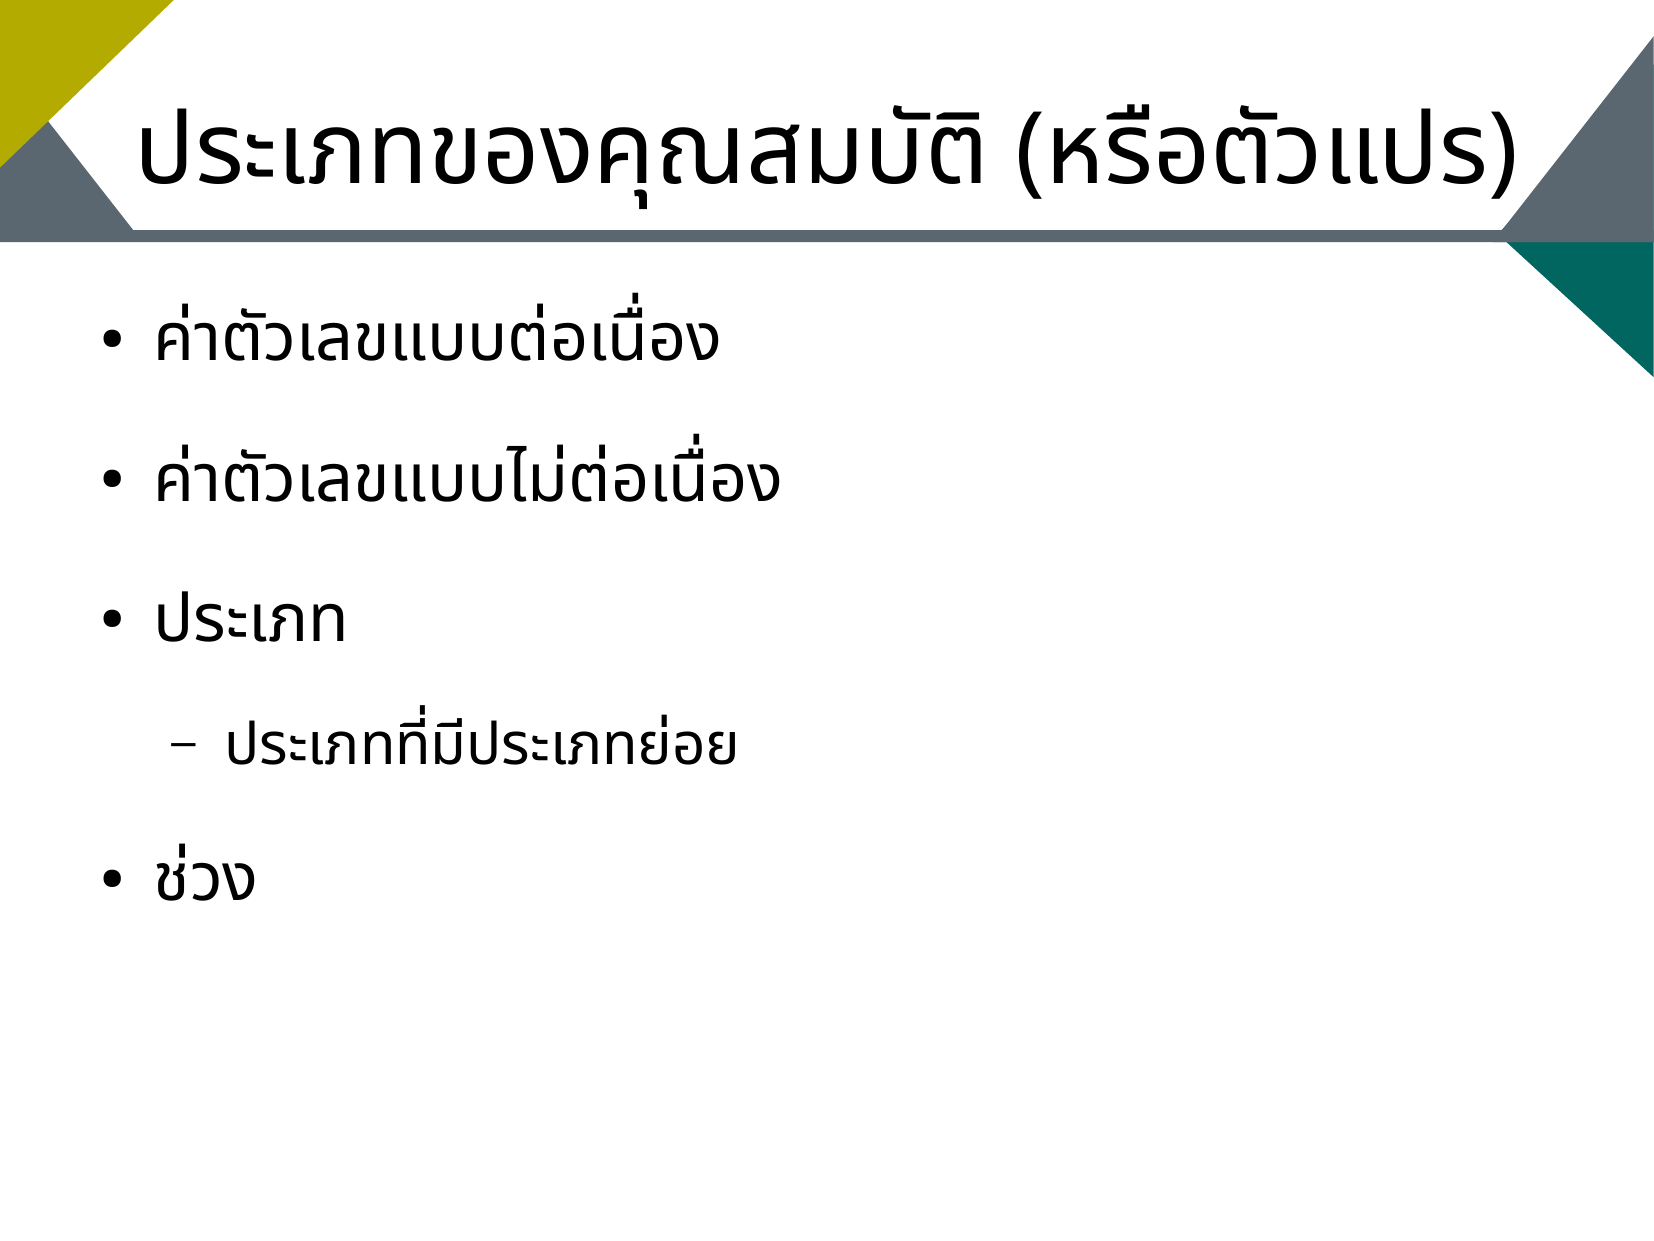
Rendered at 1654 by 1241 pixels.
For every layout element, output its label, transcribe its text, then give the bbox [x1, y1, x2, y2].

list ค่าตัวเลขแบบต่อเนื่อง ค่าตัวเลขแบบไม่ต่อเนื่อง ประเภท ประเภทที่มีประเภทย่อย ช่วง [82, 290, 1571, 1108]
title ประเภทของคุณสมบัติ (หรือตัวแปร) [82, 49, 1571, 257]
